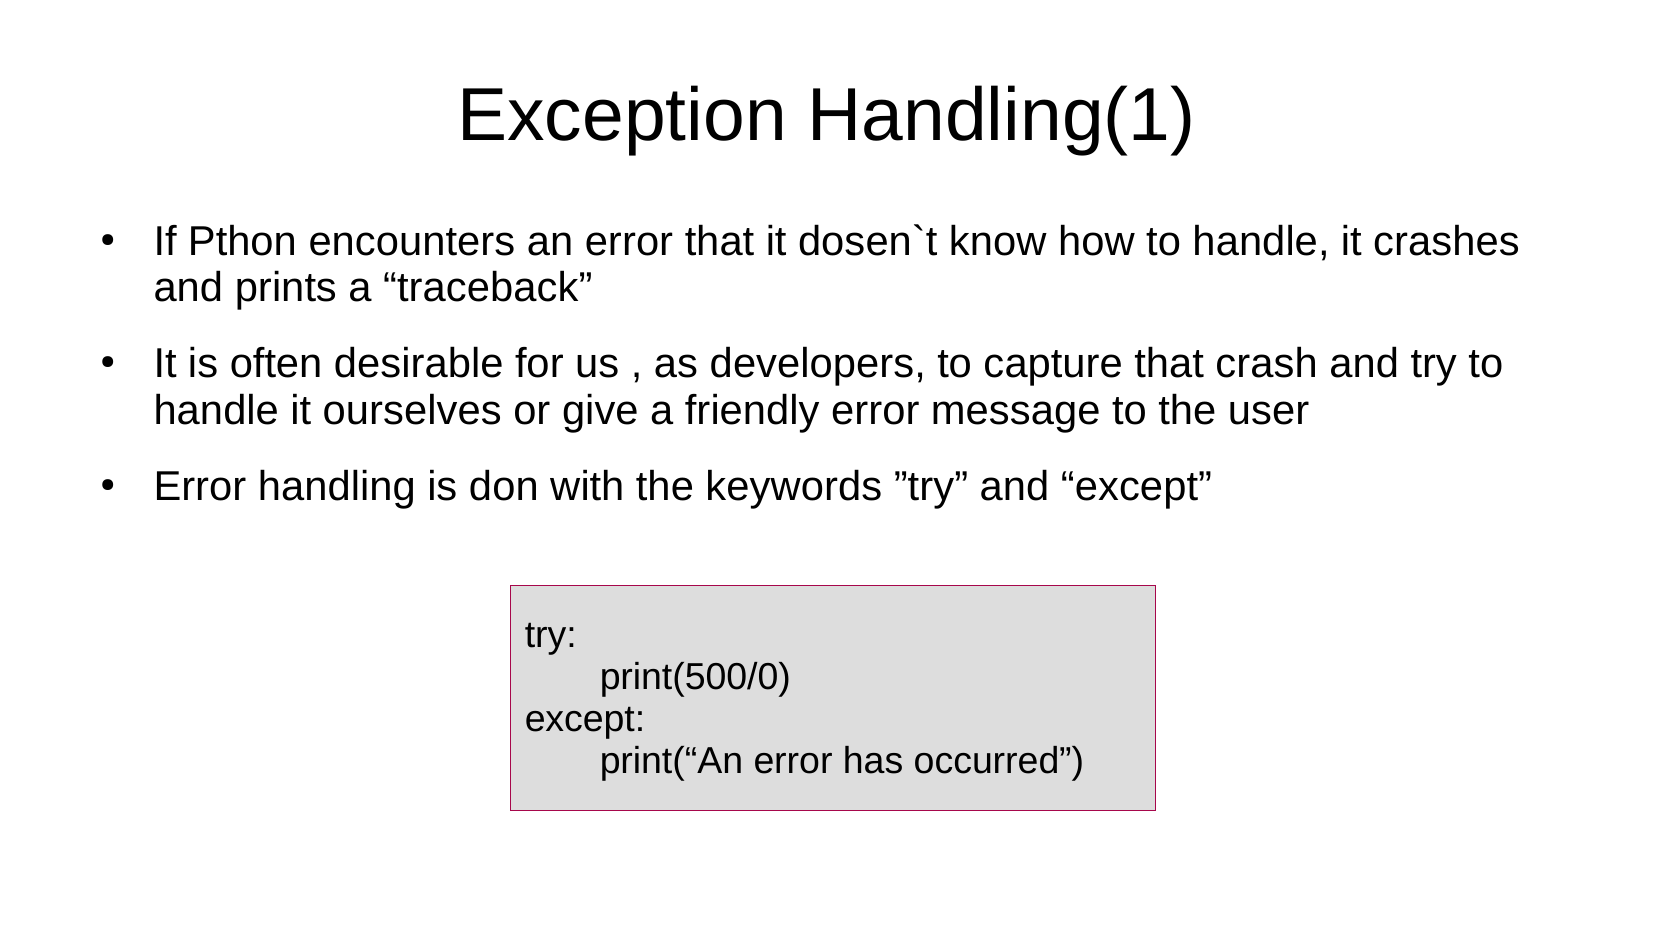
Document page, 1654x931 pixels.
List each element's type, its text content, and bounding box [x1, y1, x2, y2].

title Exception Handling(1) [82, 37, 1571, 193]
list If Pthon encounters an error that it dosen`t know how to handle, it crashes and prints a “traceback” It is often desirable for us , as developers, to capture that crash and try to handle it ourselves or give a friendly error message to the user Error handling is don with the keywords ”try” and “except” [82, 217, 1571, 758]
text_box try: print(500/0) except: print(“An error has occurred”) [510, 585, 1156, 811]
